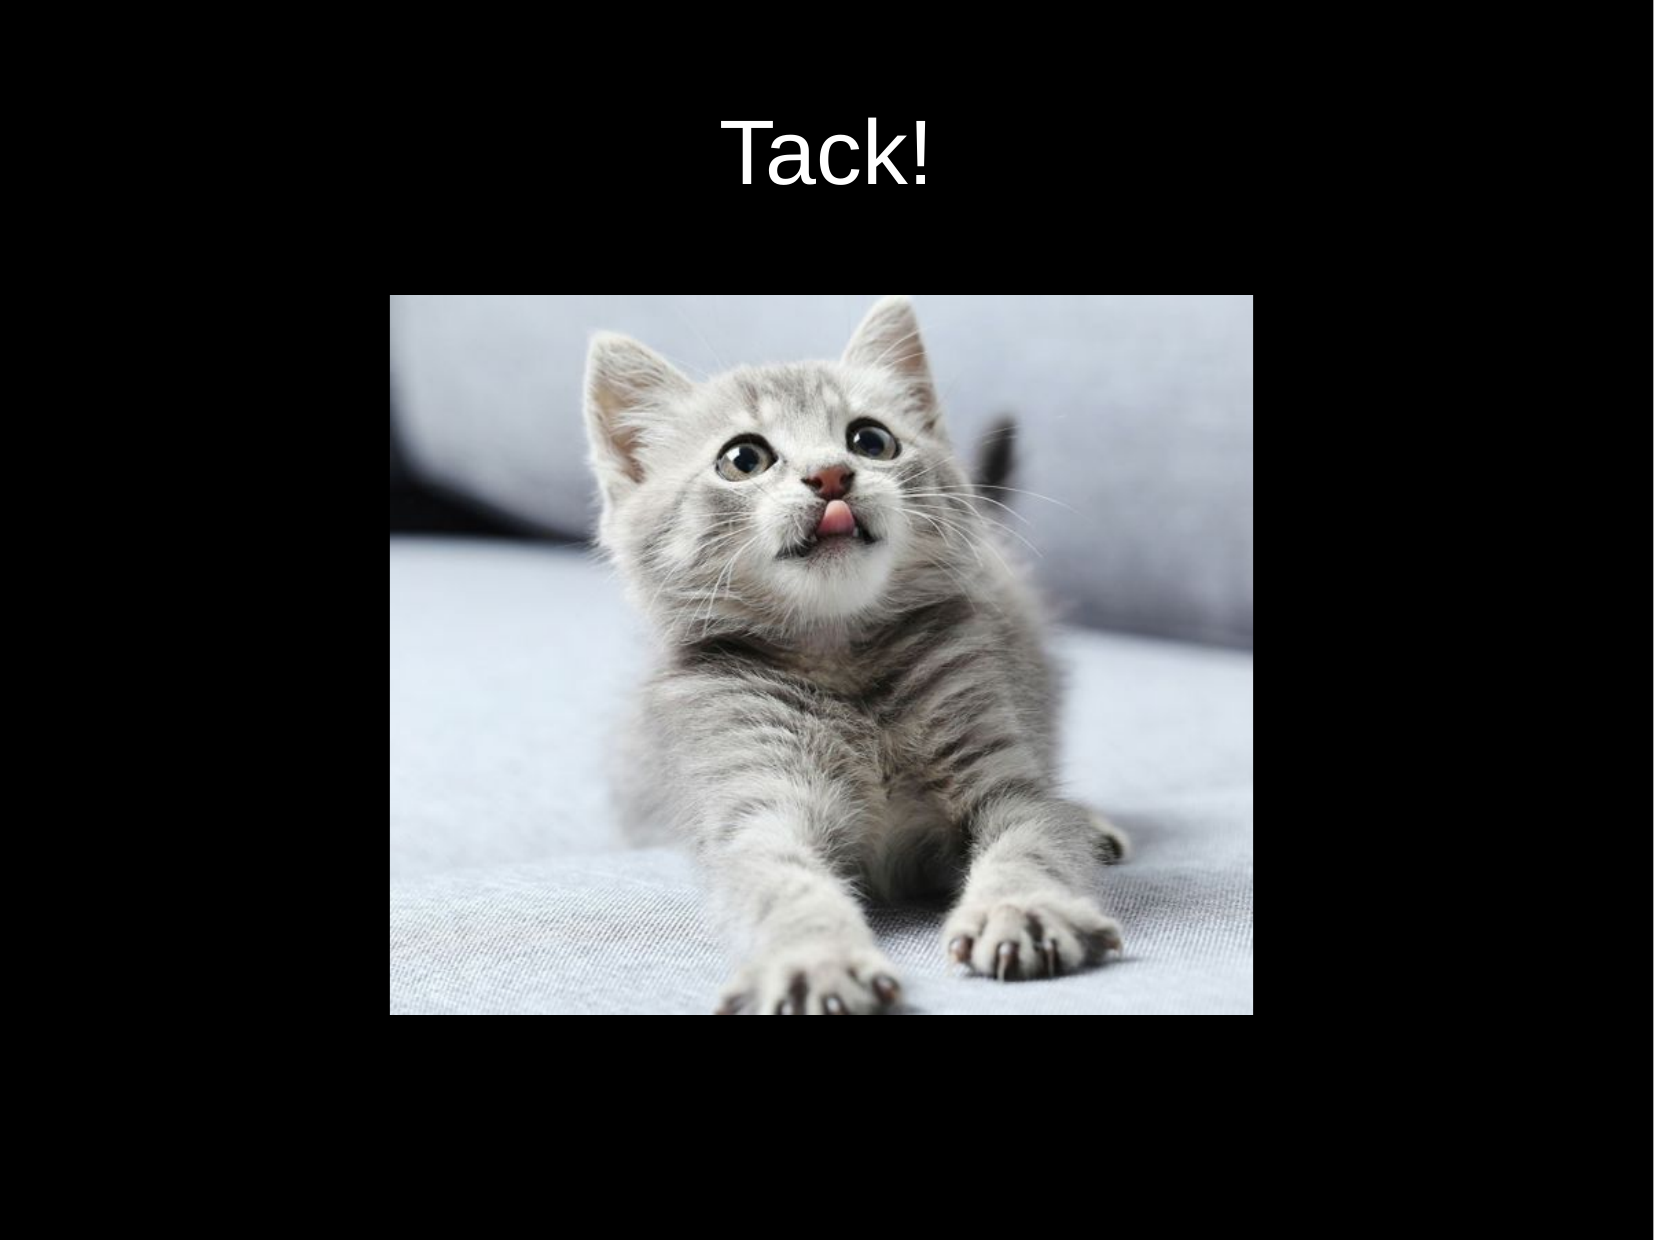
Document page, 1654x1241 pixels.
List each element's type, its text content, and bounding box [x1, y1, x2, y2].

picture [389, 295, 1254, 1015]
title Tack! [82, 49, 1571, 257]
